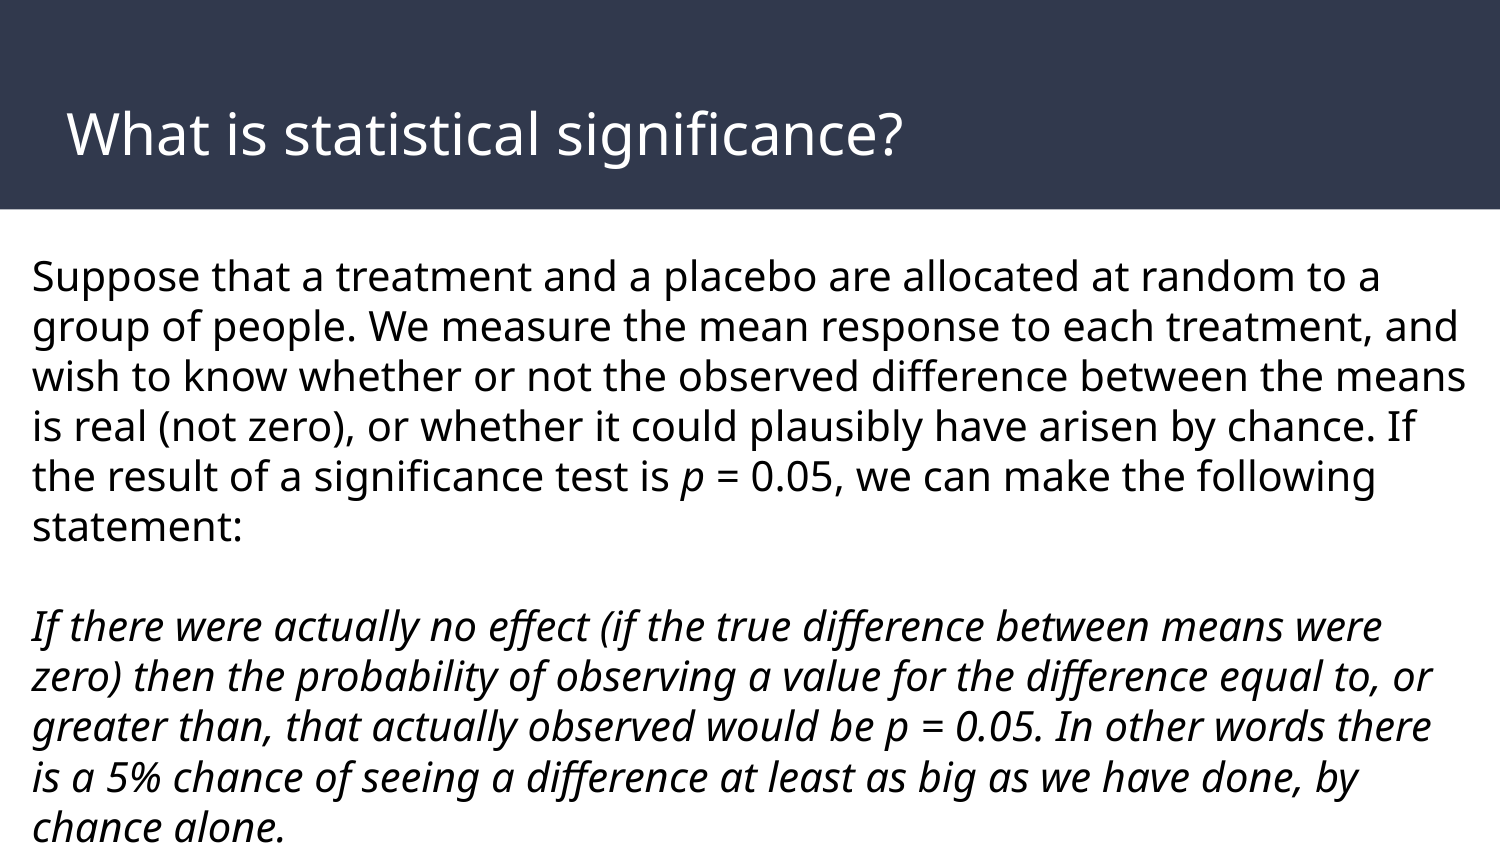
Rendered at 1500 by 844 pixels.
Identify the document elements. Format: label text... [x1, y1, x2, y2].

text_box Suppose that a treatment and a placebo are allocated at random to a group of people. We measure the mean response to each treatment, and wish to know whether or not the observed difference between the means is real (not zero), or whether it could plausibly have arisen by chance. If the result of a significance test is p = 0.05, we can make the following statement: If there were actually no effect (if the true difference between means were zero) then the probability of observing a value for the difference equal to, or greater than, that actually observed would be p = 0.05. In other words there is a 5% chance of seeing a difference at least as big as we have done, by chance alone. [16, 235, 1484, 829]
title What is statistical significance? [51, 82, 1449, 185]
